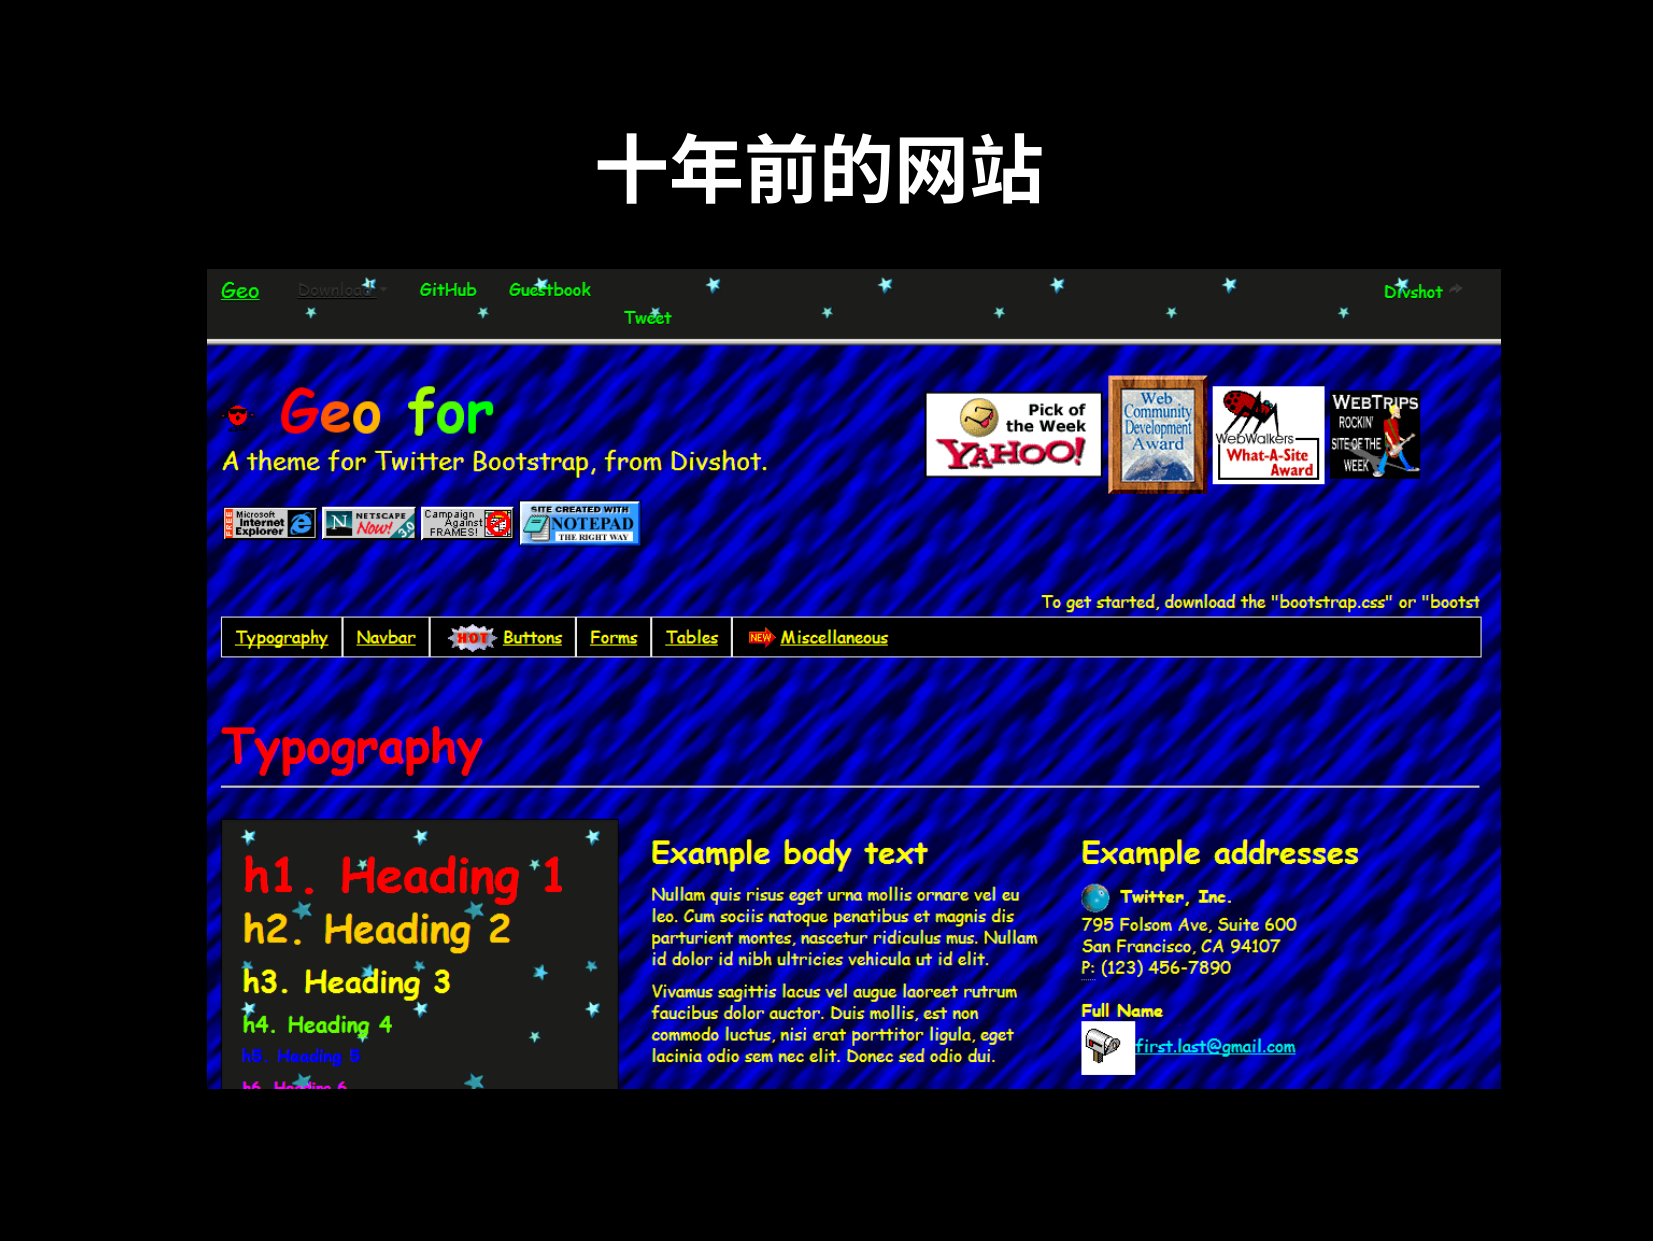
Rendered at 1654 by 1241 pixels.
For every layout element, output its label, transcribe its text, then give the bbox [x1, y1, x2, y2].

text_box 十年前的网站 [106, 103, 1533, 218]
picture [207, 269, 1501, 1089]
